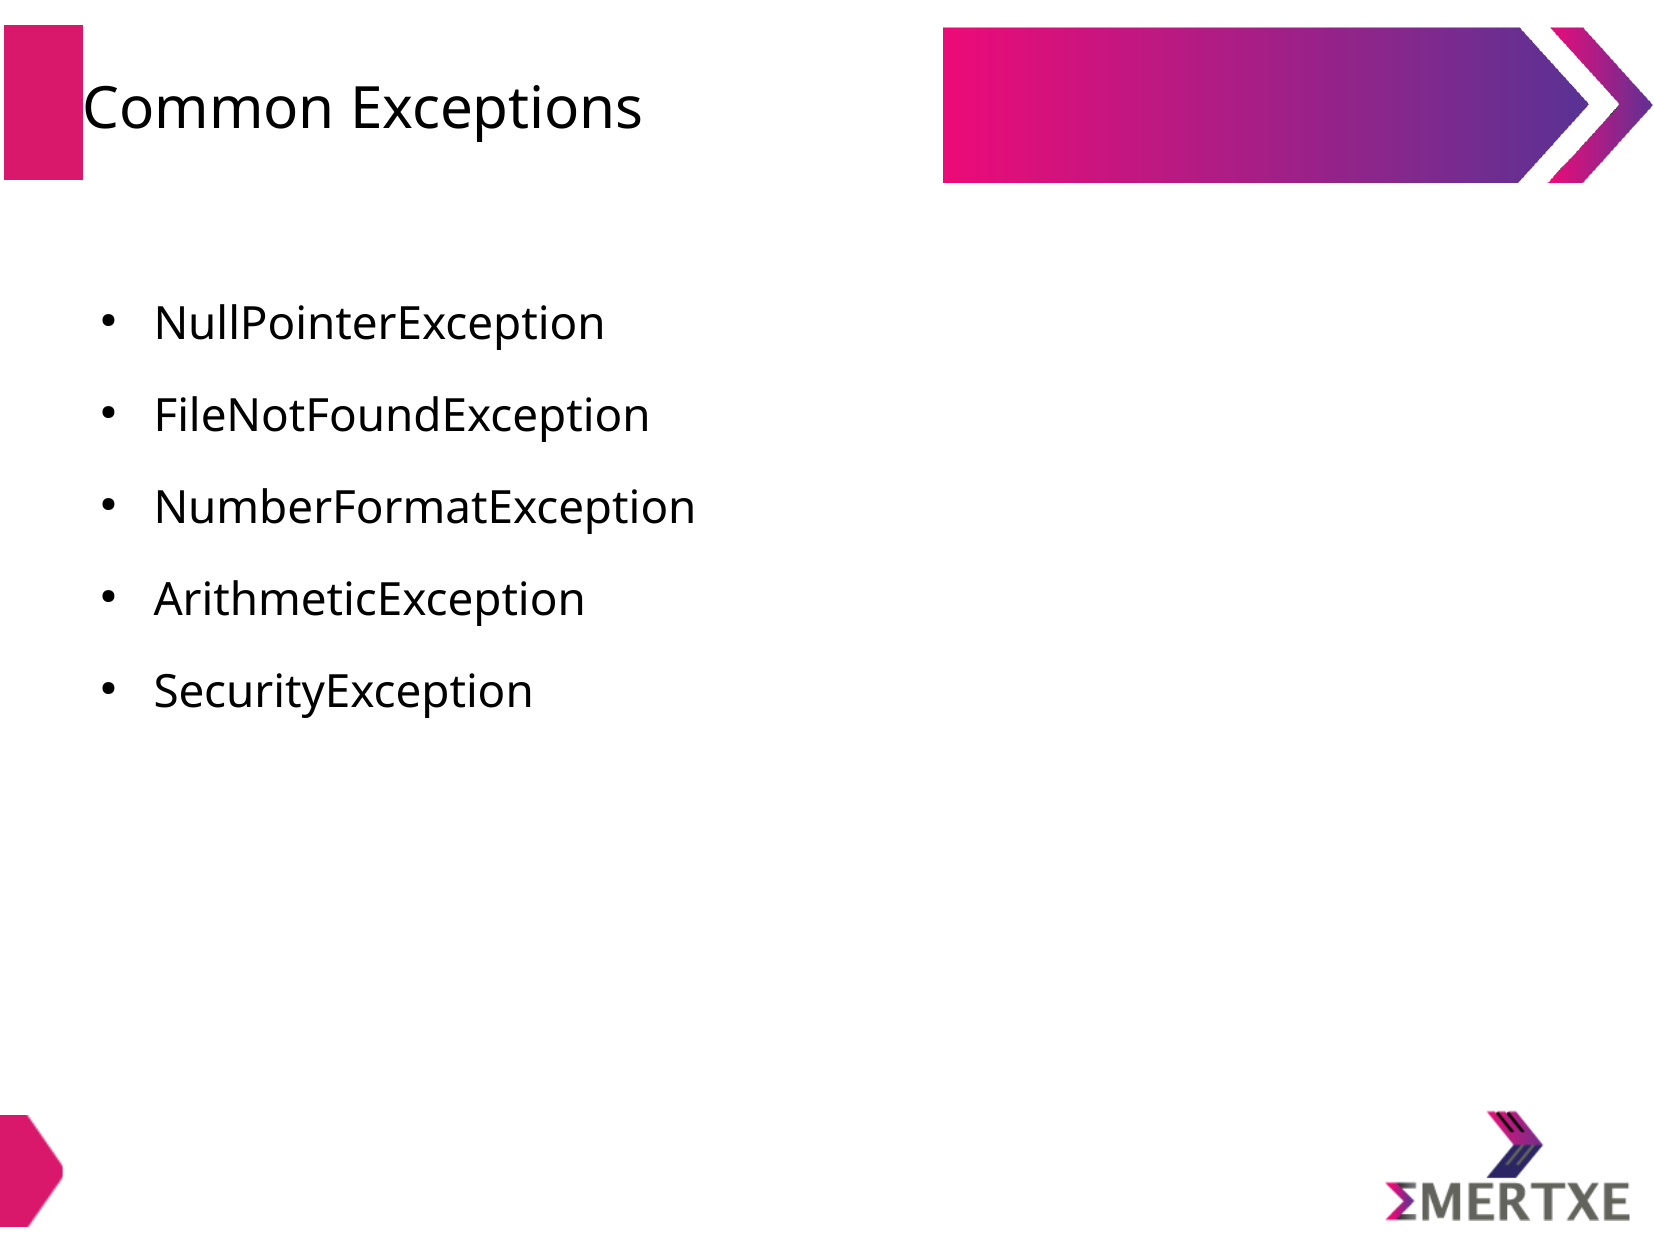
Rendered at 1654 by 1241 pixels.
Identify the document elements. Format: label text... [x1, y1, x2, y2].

list NullPointerException FileNotFoundException NumberFormatException ArithmeticException SecurityException [82, 290, 1571, 1010]
picture [1571, 27, 1653, 183]
picture [1385, 1107, 1631, 1221]
title Common Exceptions [82, 2, 1571, 210]
